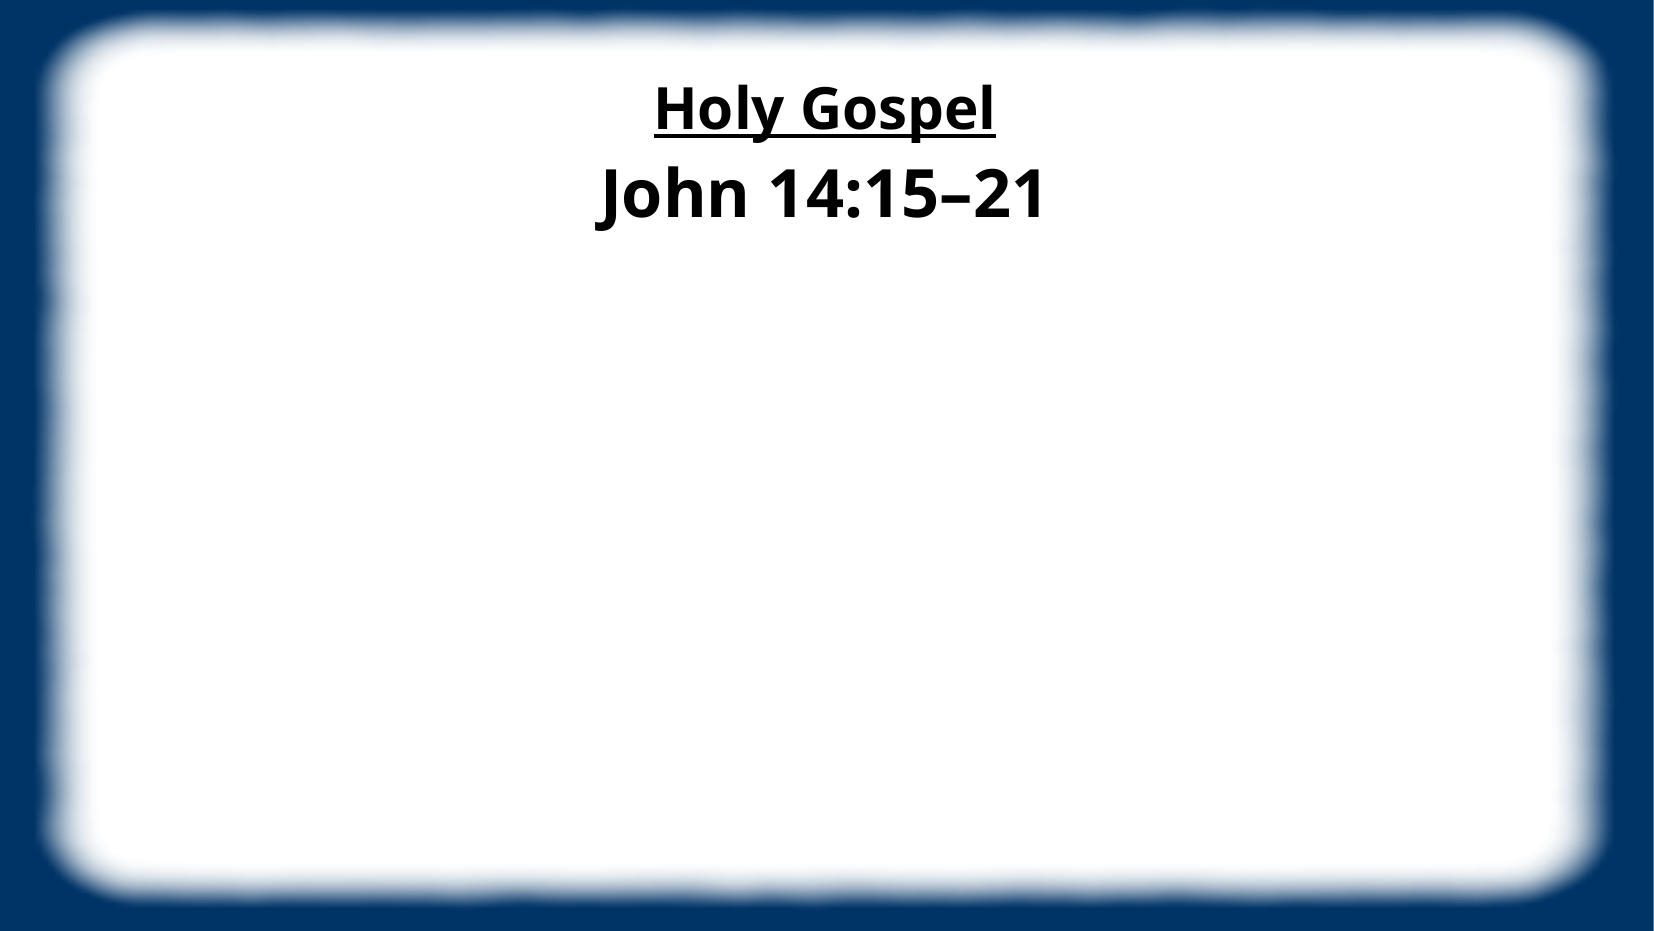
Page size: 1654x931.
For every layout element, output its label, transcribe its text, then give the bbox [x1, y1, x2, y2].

picture [0, 0, 1654, 931]
text_box Holy Gospel John 14:15–21 [90, 60, 1561, 241]
